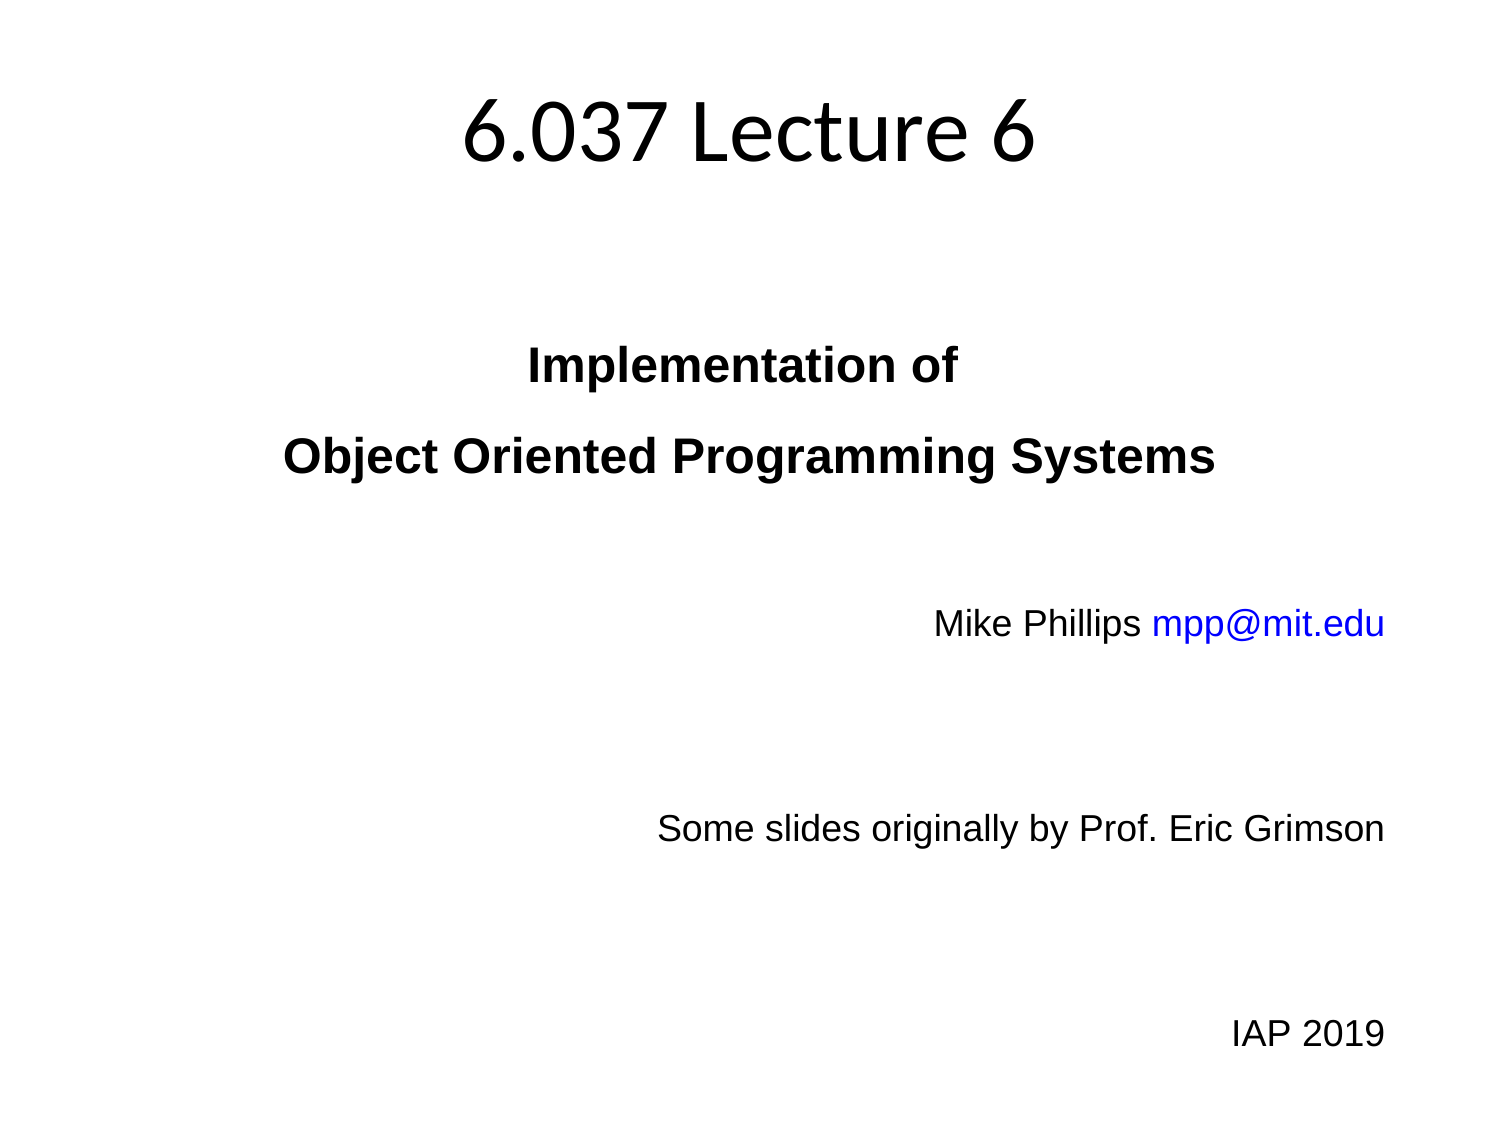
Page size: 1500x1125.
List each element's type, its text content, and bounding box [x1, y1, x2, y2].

text_box Implementation of Object Oriented Programming Systems Mike Phillips mpp@mit.edu Some slides originally by Prof. Eric Grimson IAP 2019 [99, 324, 1401, 1062]
title 6.037 Lecture 6 [75, 45, 1426, 233]
